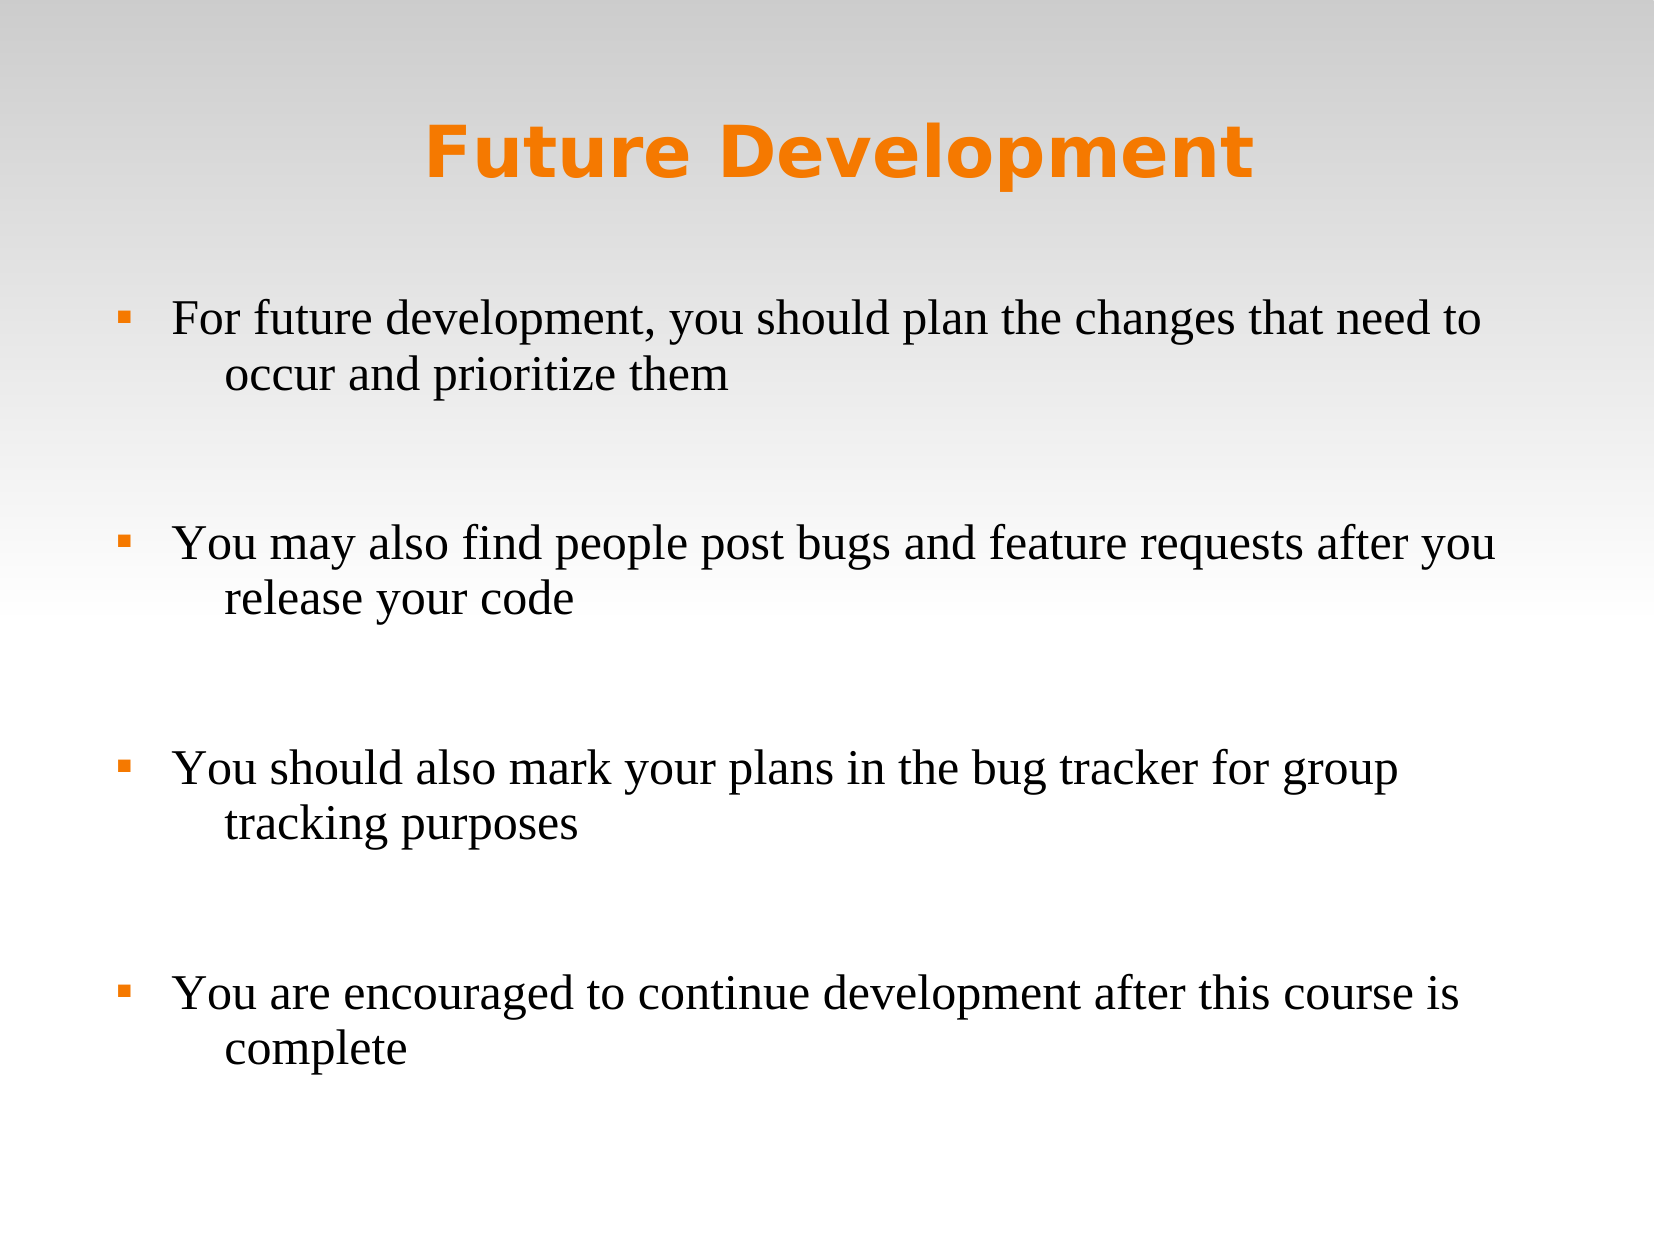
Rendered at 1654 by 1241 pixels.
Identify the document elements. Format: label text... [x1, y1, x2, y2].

list For future development, you should plan the changes that need to occur and prioritize them You may also find people post bugs and feature requests after you release your code You should also mark your plans in the bug tracker for group tracking purposes You are encouraged to continue development after this course is complete [82, 290, 1571, 1133]
title Future Development [82, 49, 1571, 257]
